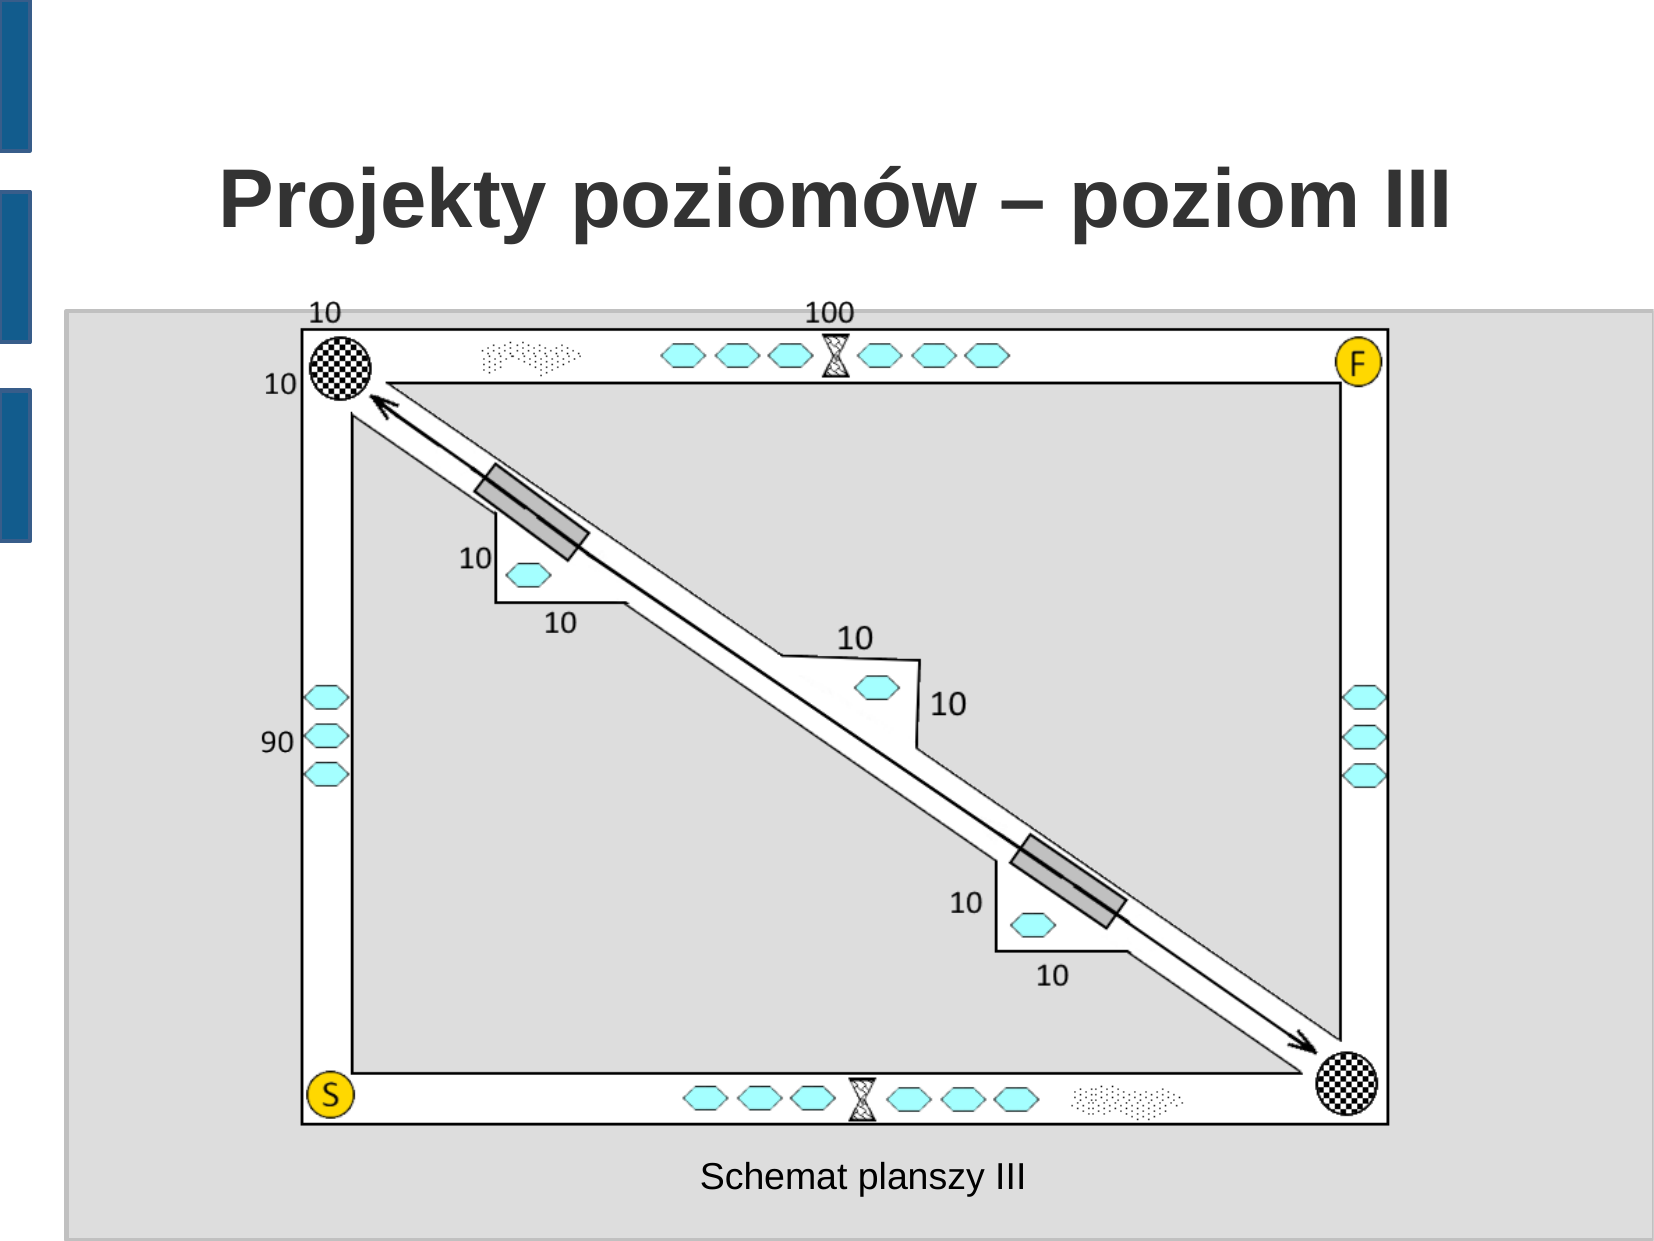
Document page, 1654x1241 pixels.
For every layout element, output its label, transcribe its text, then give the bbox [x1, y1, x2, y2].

picture [259, 283, 1402, 1134]
title Projekty poziomów – poziom III [121, 91, 1534, 299]
text_box Schemat planszy III [685, 1147, 1063, 1205]
